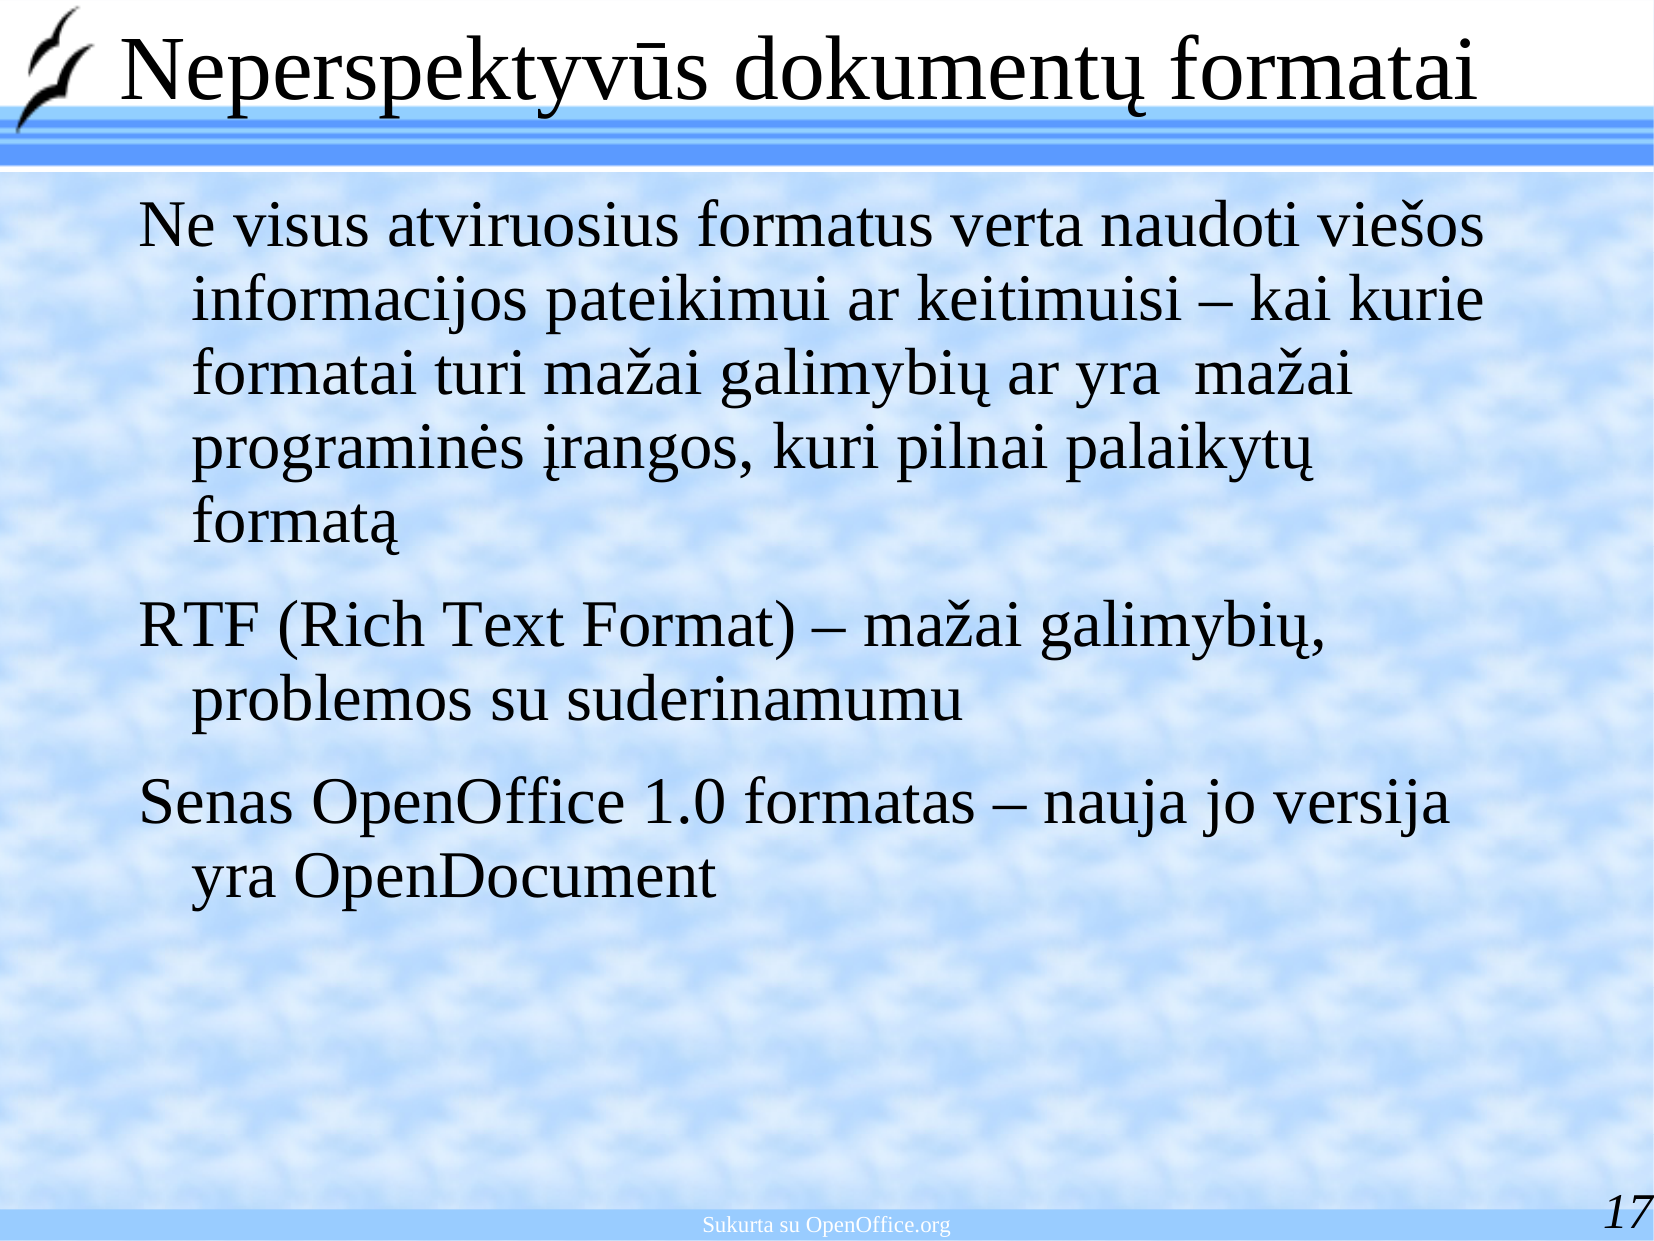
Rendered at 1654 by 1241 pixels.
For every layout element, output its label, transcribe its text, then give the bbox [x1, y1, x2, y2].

picture [0, 0, 1654, 1209]
picture [1646, 1197, 1654, 1209]
title Neperspektyvūs dokumentų formatai [94, 0, 1507, 137]
list Ne visus atviruosius formatus verta naudoti viešos informacijos pateikimui ar keitimuisi – kai kurie formatai turi mažai galimybių ar yra mažai programinės įrangos, kuri pilnai palaikytų formatą RTF (Rich Text Format) – mažai galimybių, problemos su suderinamumu Senas OpenOffice 1.0 formatas – nauja jo versija yra OpenDocument [120, 187, 1533, 1195]
